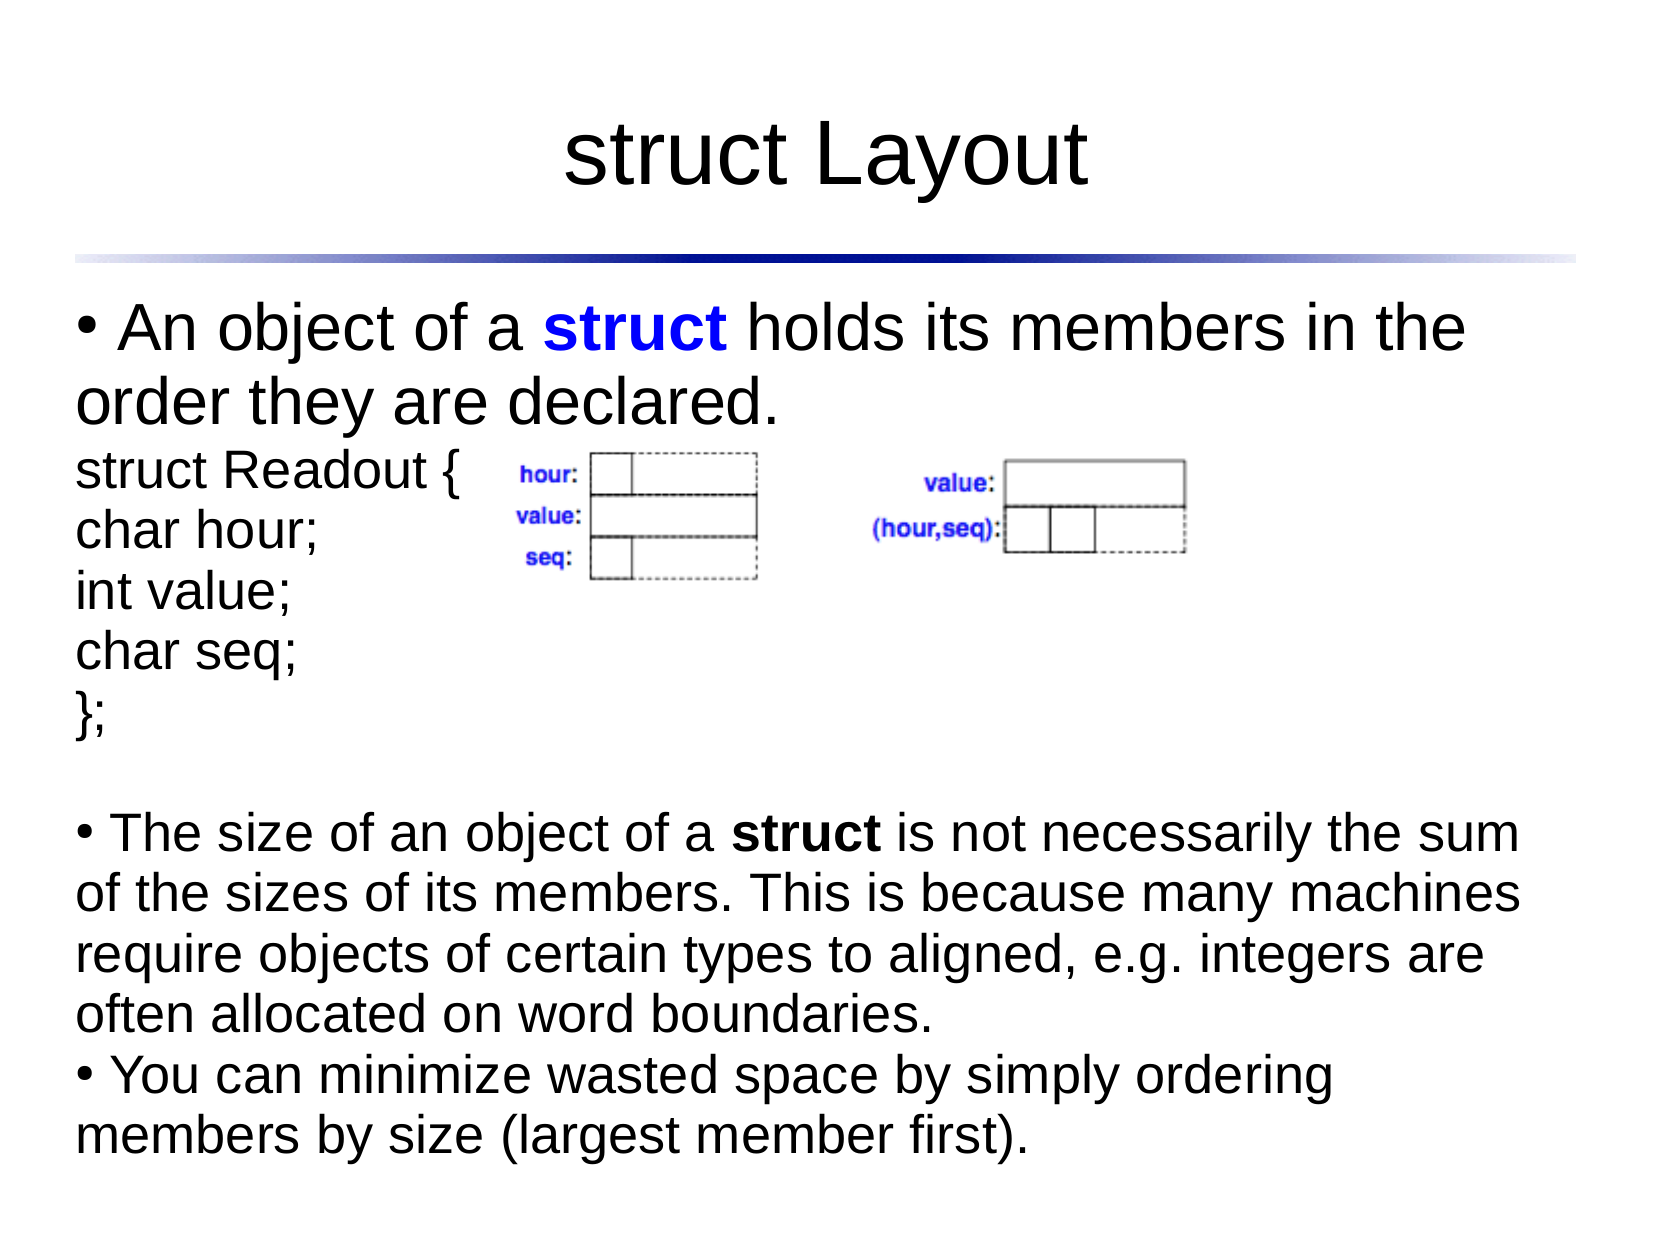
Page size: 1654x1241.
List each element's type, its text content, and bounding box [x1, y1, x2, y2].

picture [825, 449, 1212, 564]
picture [497, 449, 788, 588]
subtitle An object of a struct holds its members in the order they are declared. struct Readout { char hour; int value; char seq; }; The size of an object of a struct is not necessarily the sum of the sizes of its members. This is because many machines require objects of certain types to aligned, e.g. integers are often allocated on word boundaries. You can minimize wasted space by simply ordering members by size (largest member first). [75, 289, 1564, 1241]
picture [75, 254, 1576, 263]
title struct Layout [82, 65, 1571, 241]
